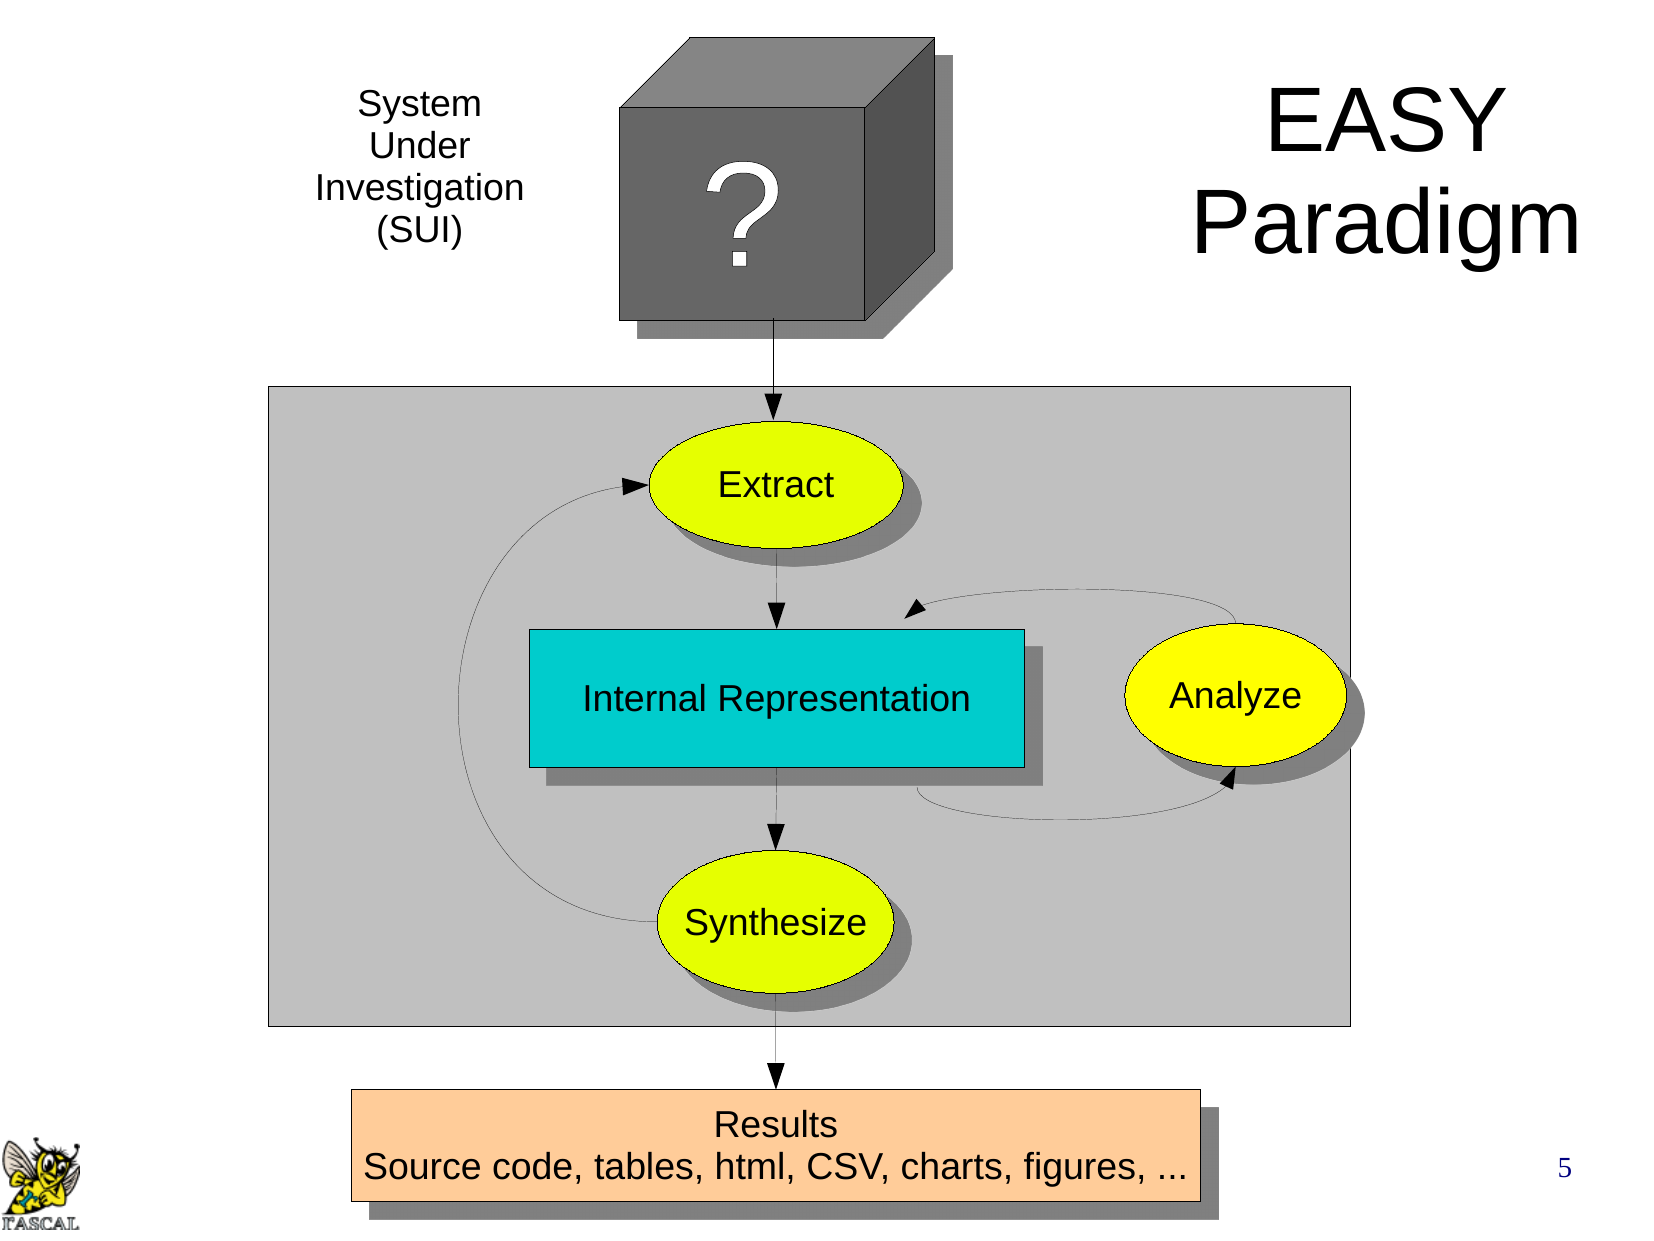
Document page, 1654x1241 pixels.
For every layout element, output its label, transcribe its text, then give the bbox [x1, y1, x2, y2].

text_box [459, 486, 776, 921]
text_box Results Source code, tables, html, CSV, charts, figures, ... [351, 1089, 1201, 1202]
text_box System Under Investigation (SUI) [300, 75, 541, 258]
text_box Synthesize [657, 850, 895, 994]
text_box [774, 386, 1351, 1027]
text_box Internal Representation [529, 629, 1025, 768]
text_box ? [619, 108, 864, 321]
picture [1, 1137, 80, 1230]
text_box [268, 386, 775, 1027]
text_box Analyze [1124, 623, 1347, 767]
text_box Extract [649, 421, 904, 549]
text_box EASY Paradigm [1175, 60, 1598, 281]
